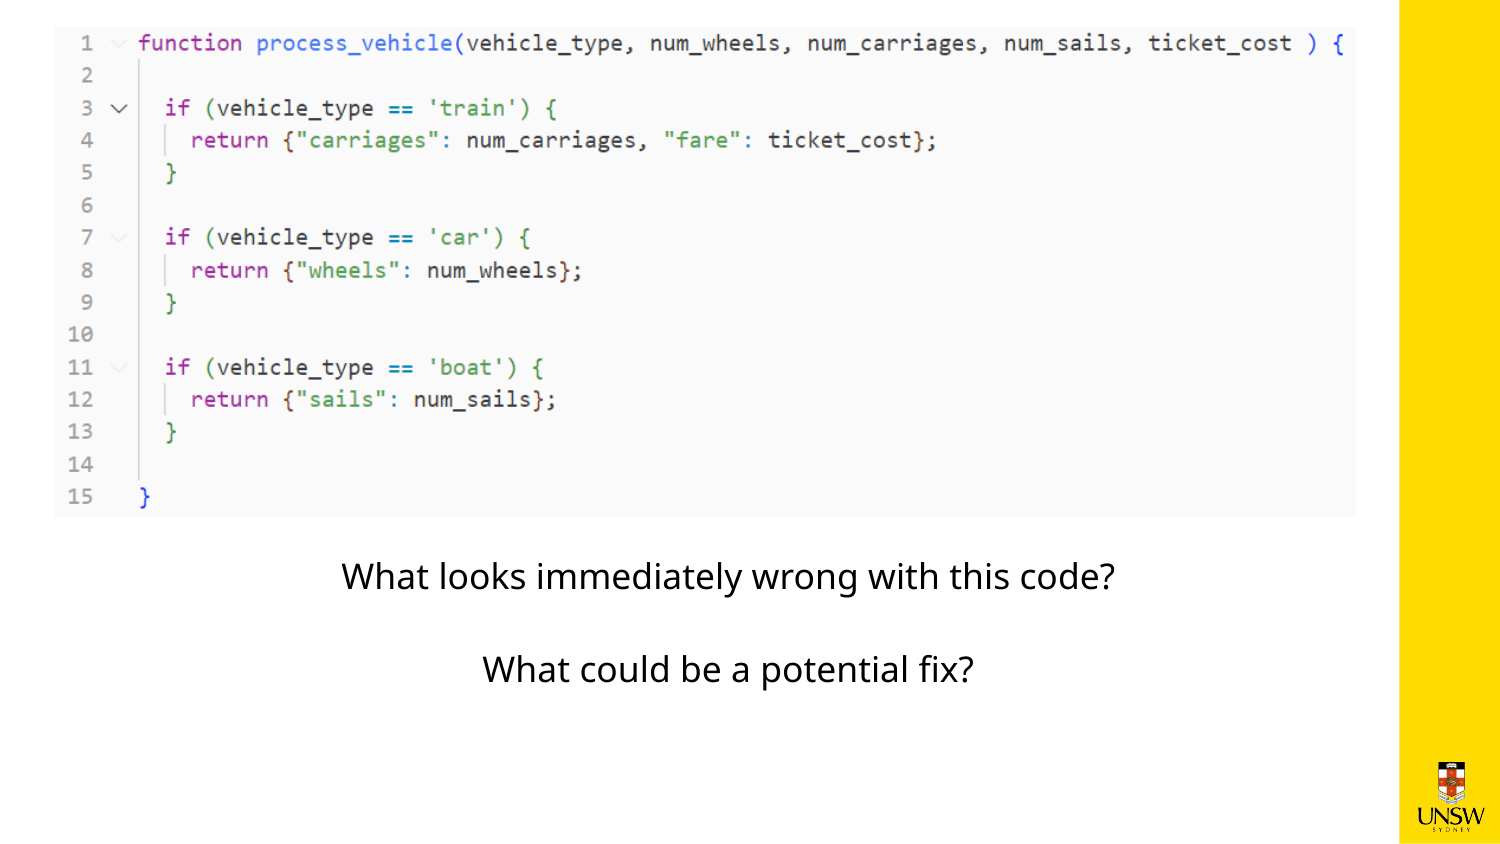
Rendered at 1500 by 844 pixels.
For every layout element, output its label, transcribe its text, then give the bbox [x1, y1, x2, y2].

picture [54, 27, 1356, 517]
text_box What looks immediately wrong with this code? [48, 539, 1409, 612]
picture [1418, 762, 1485, 832]
text_box What could be a potential fix? [48, 632, 1409, 705]
